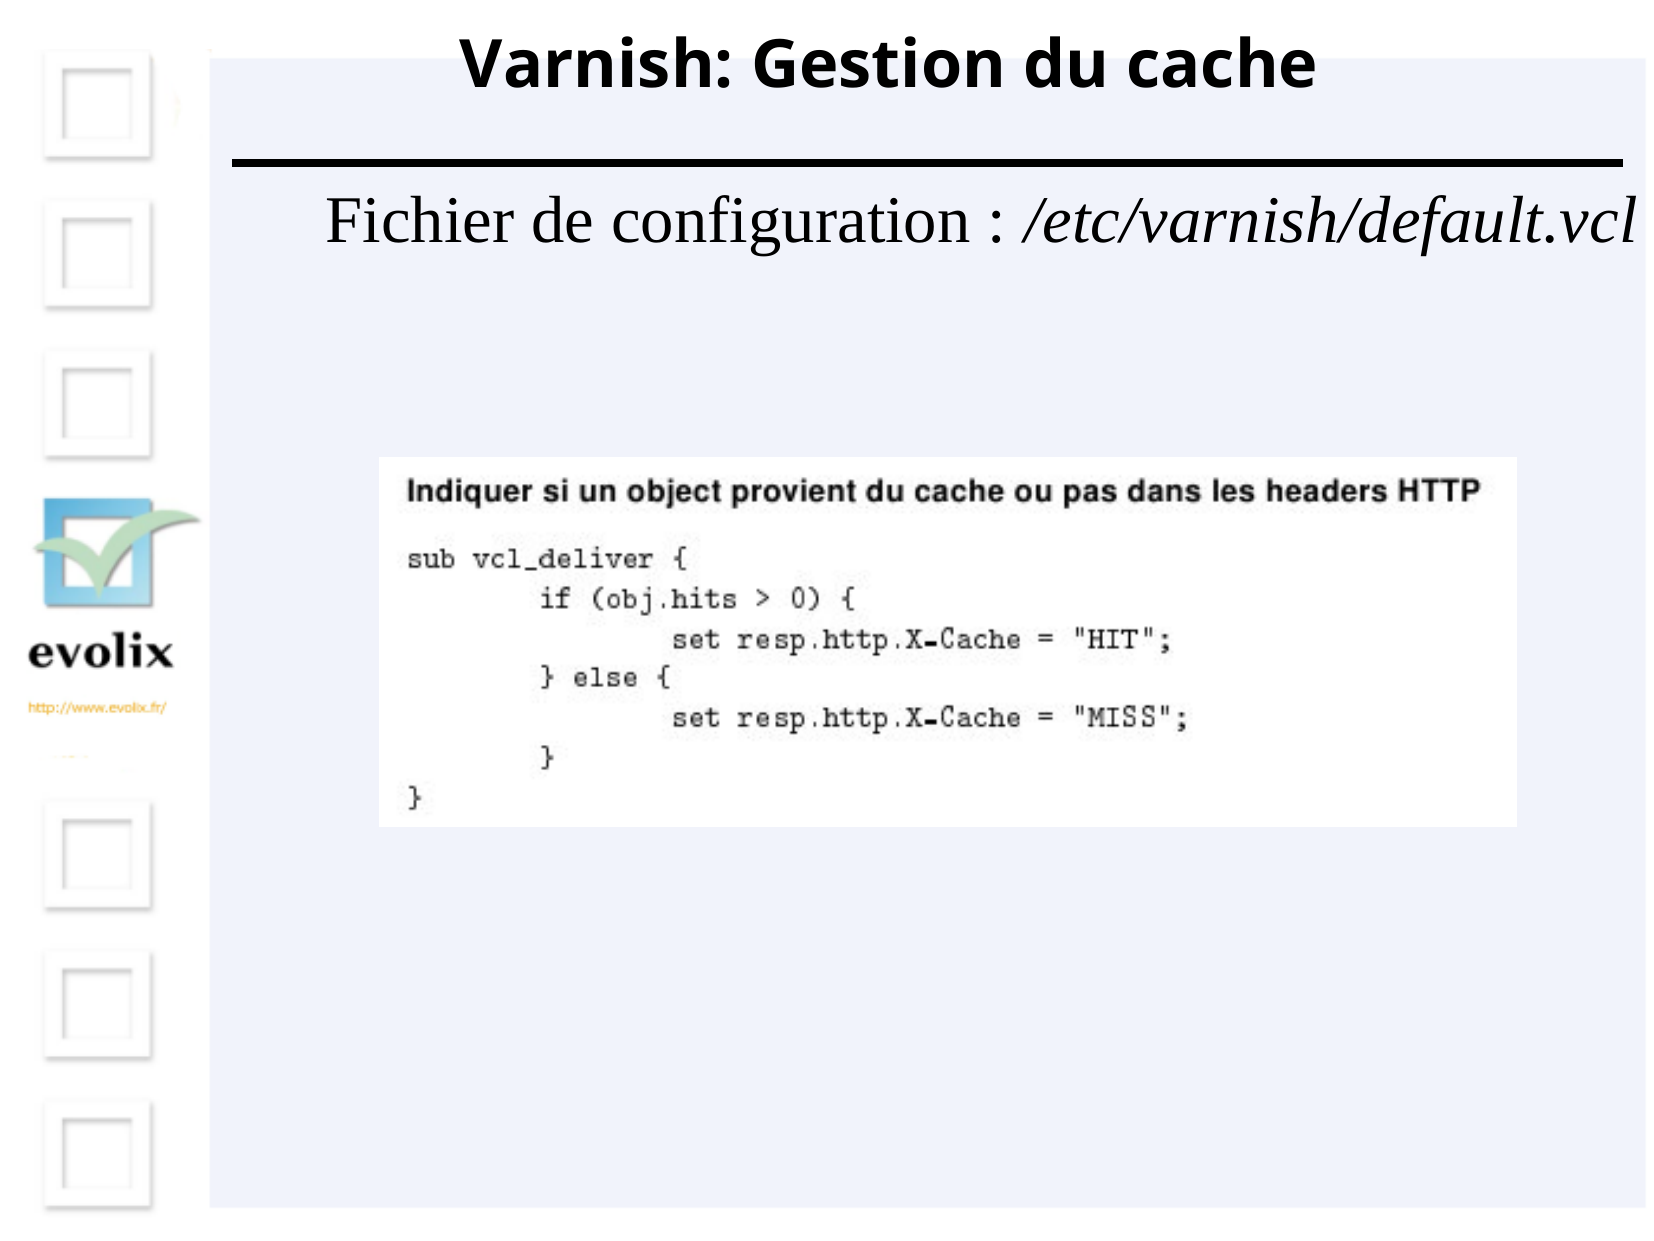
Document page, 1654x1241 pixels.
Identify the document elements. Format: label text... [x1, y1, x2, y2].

picture [0, 49, 1654, 1218]
title Varnish: Gestion du cache [411, 0, 1386, 140]
subtitle Fichier de configuration : /etc/varnish/default.vcl [250, 176, 1654, 339]
